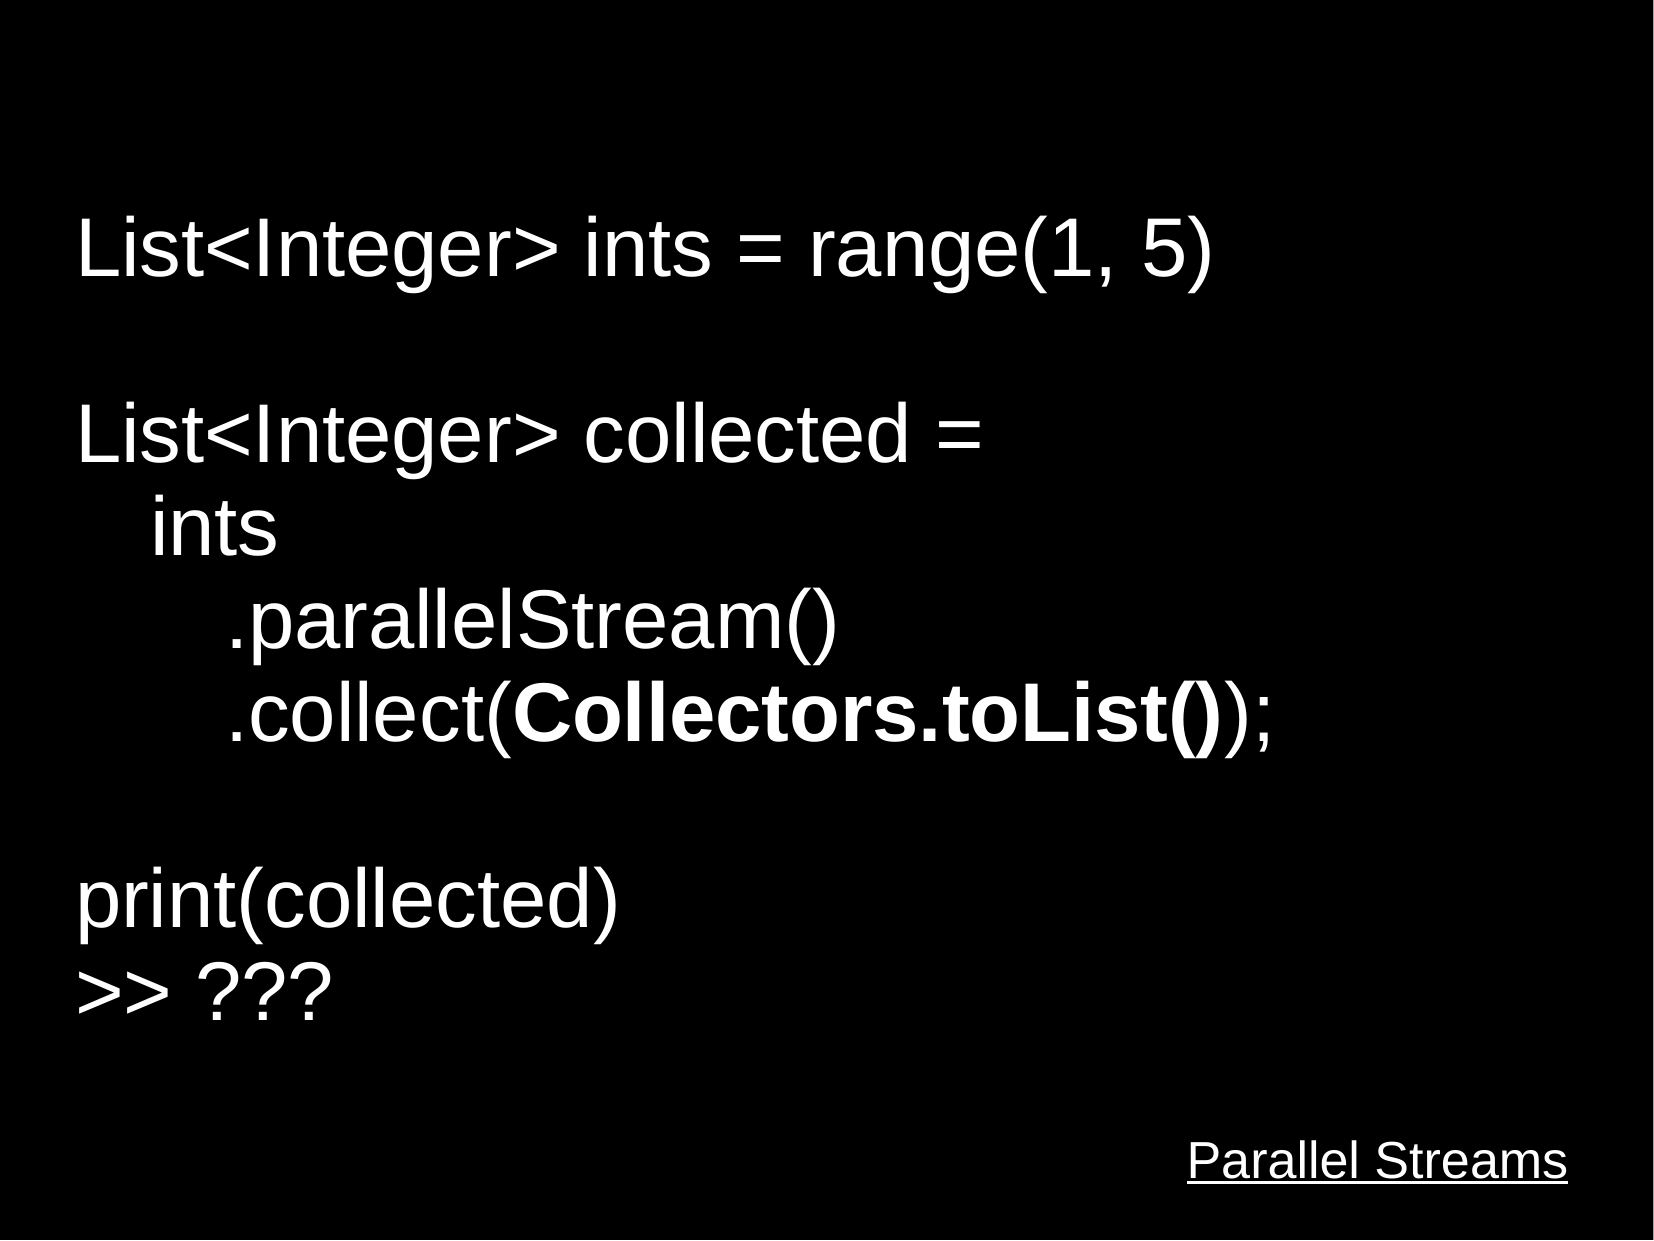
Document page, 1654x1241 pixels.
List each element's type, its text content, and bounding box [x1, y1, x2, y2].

text_box Parallel Streams [1100, 1080, 1654, 1241]
subtitle List<Integer> ints = range(1, 5) List<Integer> collected = ints .parallelStream() .collect(Collectors.toList()); print(collected) >> ??? [0, 0, 1654, 1241]
